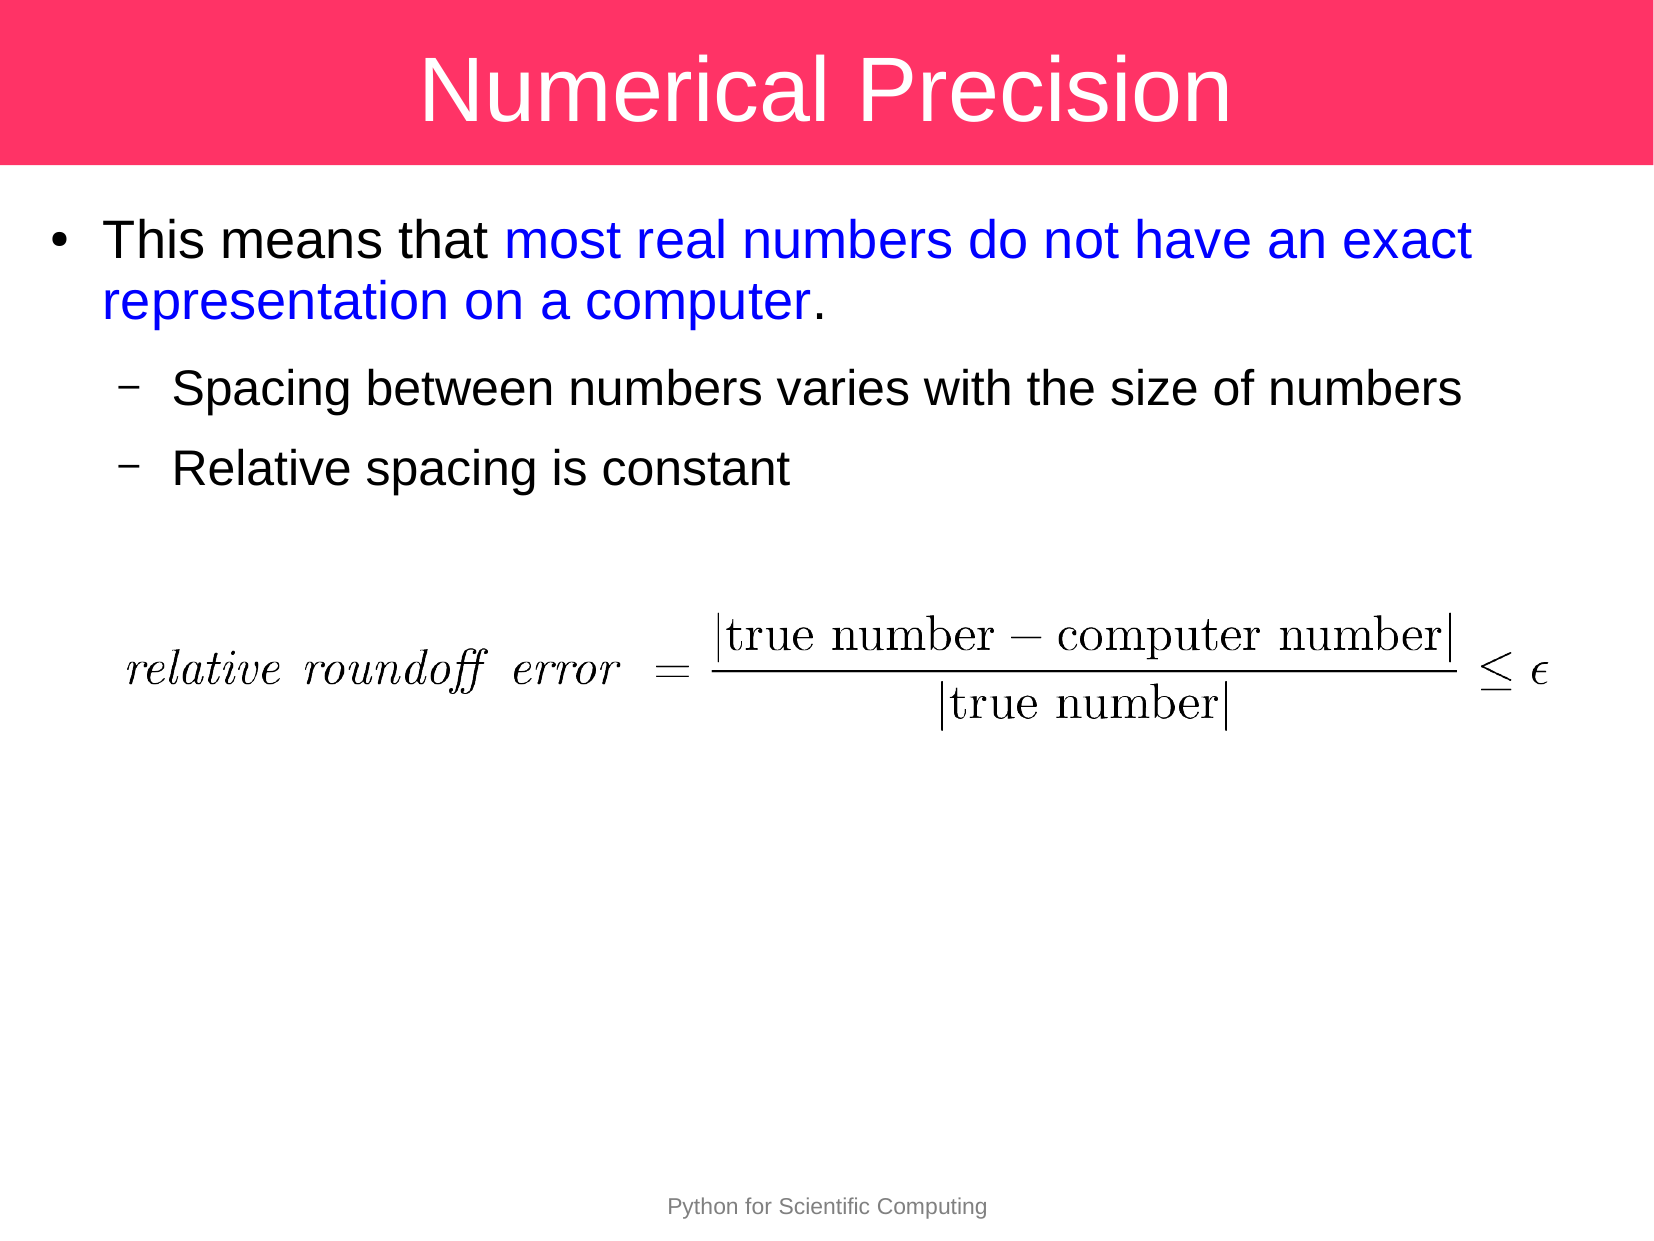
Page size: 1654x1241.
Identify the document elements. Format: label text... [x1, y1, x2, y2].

picture [119, 605, 1560, 736]
title Numerical Precision [82, 31, 1571, 148]
list This means that most real numbers do not have an exact representation on a computer. Spacing between numbers varies with the size of numbers Relative spacing is constant [30, 210, 1621, 1171]
